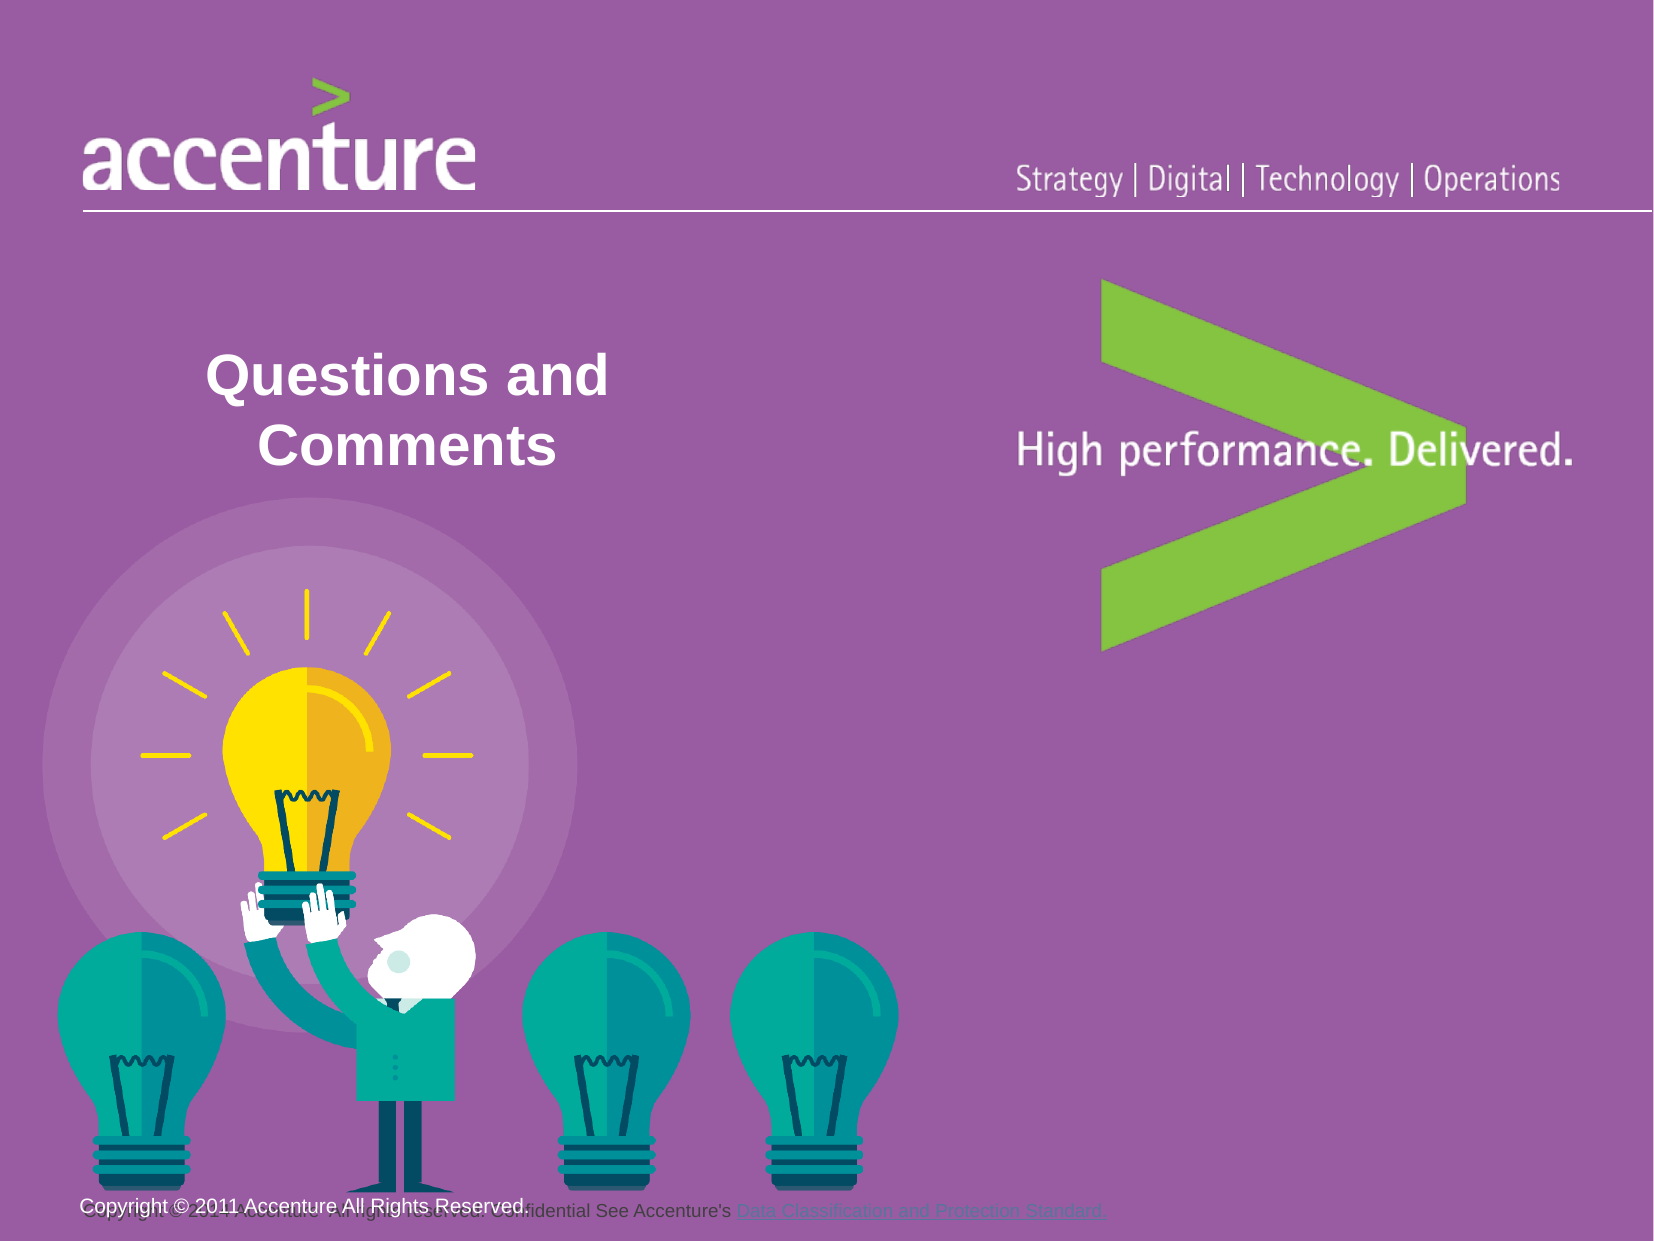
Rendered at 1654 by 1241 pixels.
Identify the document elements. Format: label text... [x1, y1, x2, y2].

picture [0, 0, 1654, 1241]
text_box Copyright © 2011 Accenture All Rights Reserved. [64, 1185, 1598, 1226]
title Questions and Comments [84, 329, 747, 434]
